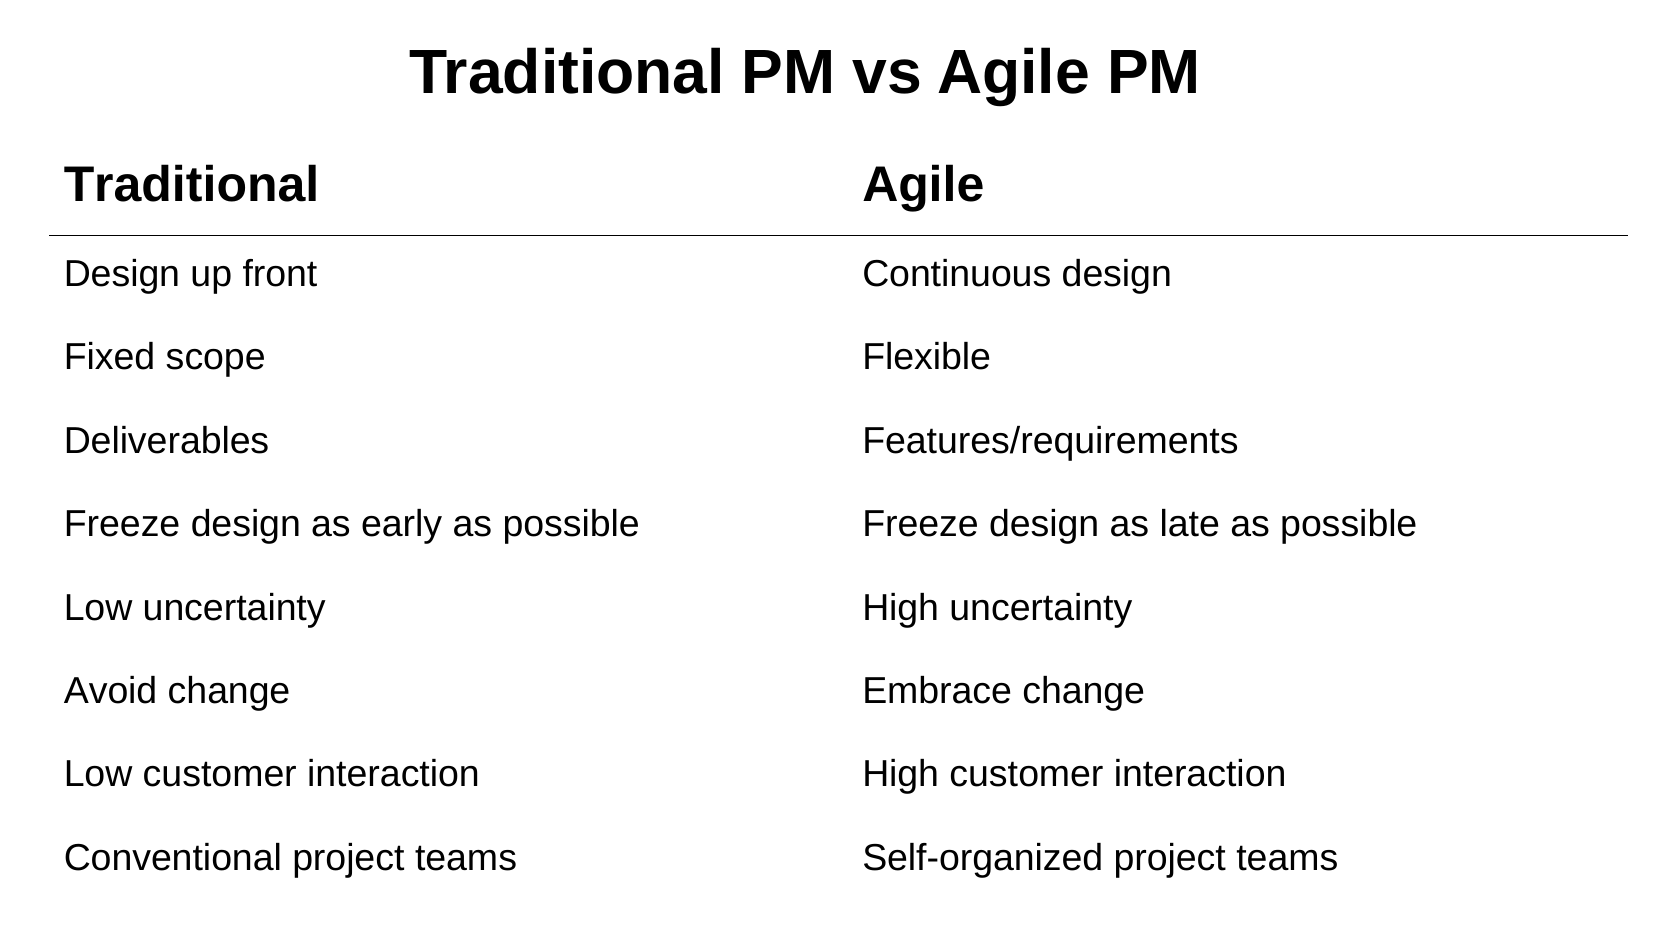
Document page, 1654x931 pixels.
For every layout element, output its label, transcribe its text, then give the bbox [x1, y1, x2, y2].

table_cell Low uncertainty [49, 569, 848, 653]
table_cell Low customer interaction [49, 736, 848, 819]
table_cell Freeze design as late as possible [848, 486, 1628, 569]
table_cell Deliverables [49, 402, 848, 486]
table_cell Conventional project teams [49, 819, 848, 903]
table_header Traditional [49, 138, 848, 235]
table_cell Avoid change [49, 653, 848, 736]
table_cell High customer interaction [848, 736, 1628, 819]
table_cell Fixed scope [49, 319, 848, 402]
table_cell Design up front [49, 236, 848, 319]
table_header Agile [848, 138, 1628, 235]
table_cell Continuous design [848, 236, 1628, 319]
table_cell High uncertainty [848, 569, 1628, 653]
title Traditional PM vs Agile PM [61, 17, 1550, 127]
table_cell Flexible [848, 319, 1628, 402]
table_cell Embrace change [848, 653, 1628, 736]
table_cell Self-organized project teams [848, 819, 1628, 903]
table_cell Features/requirements [848, 402, 1628, 486]
table_cell Freeze design as early as possible [49, 486, 848, 569]
